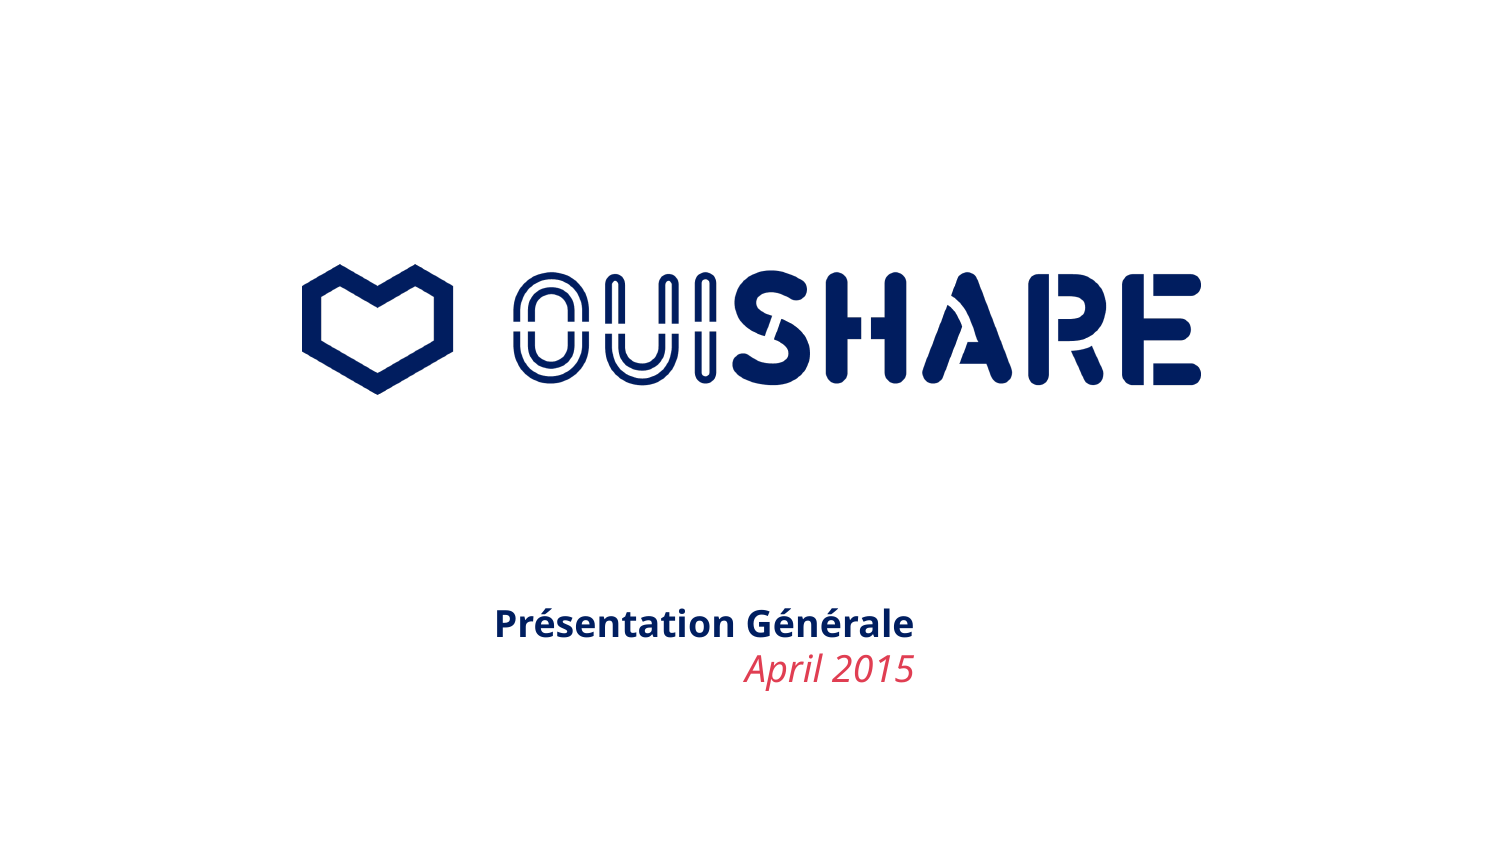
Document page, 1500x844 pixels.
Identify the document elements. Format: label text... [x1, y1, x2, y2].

text_box Présentation Générale April 2015 [441, 585, 931, 754]
picture [302, 264, 1201, 395]
